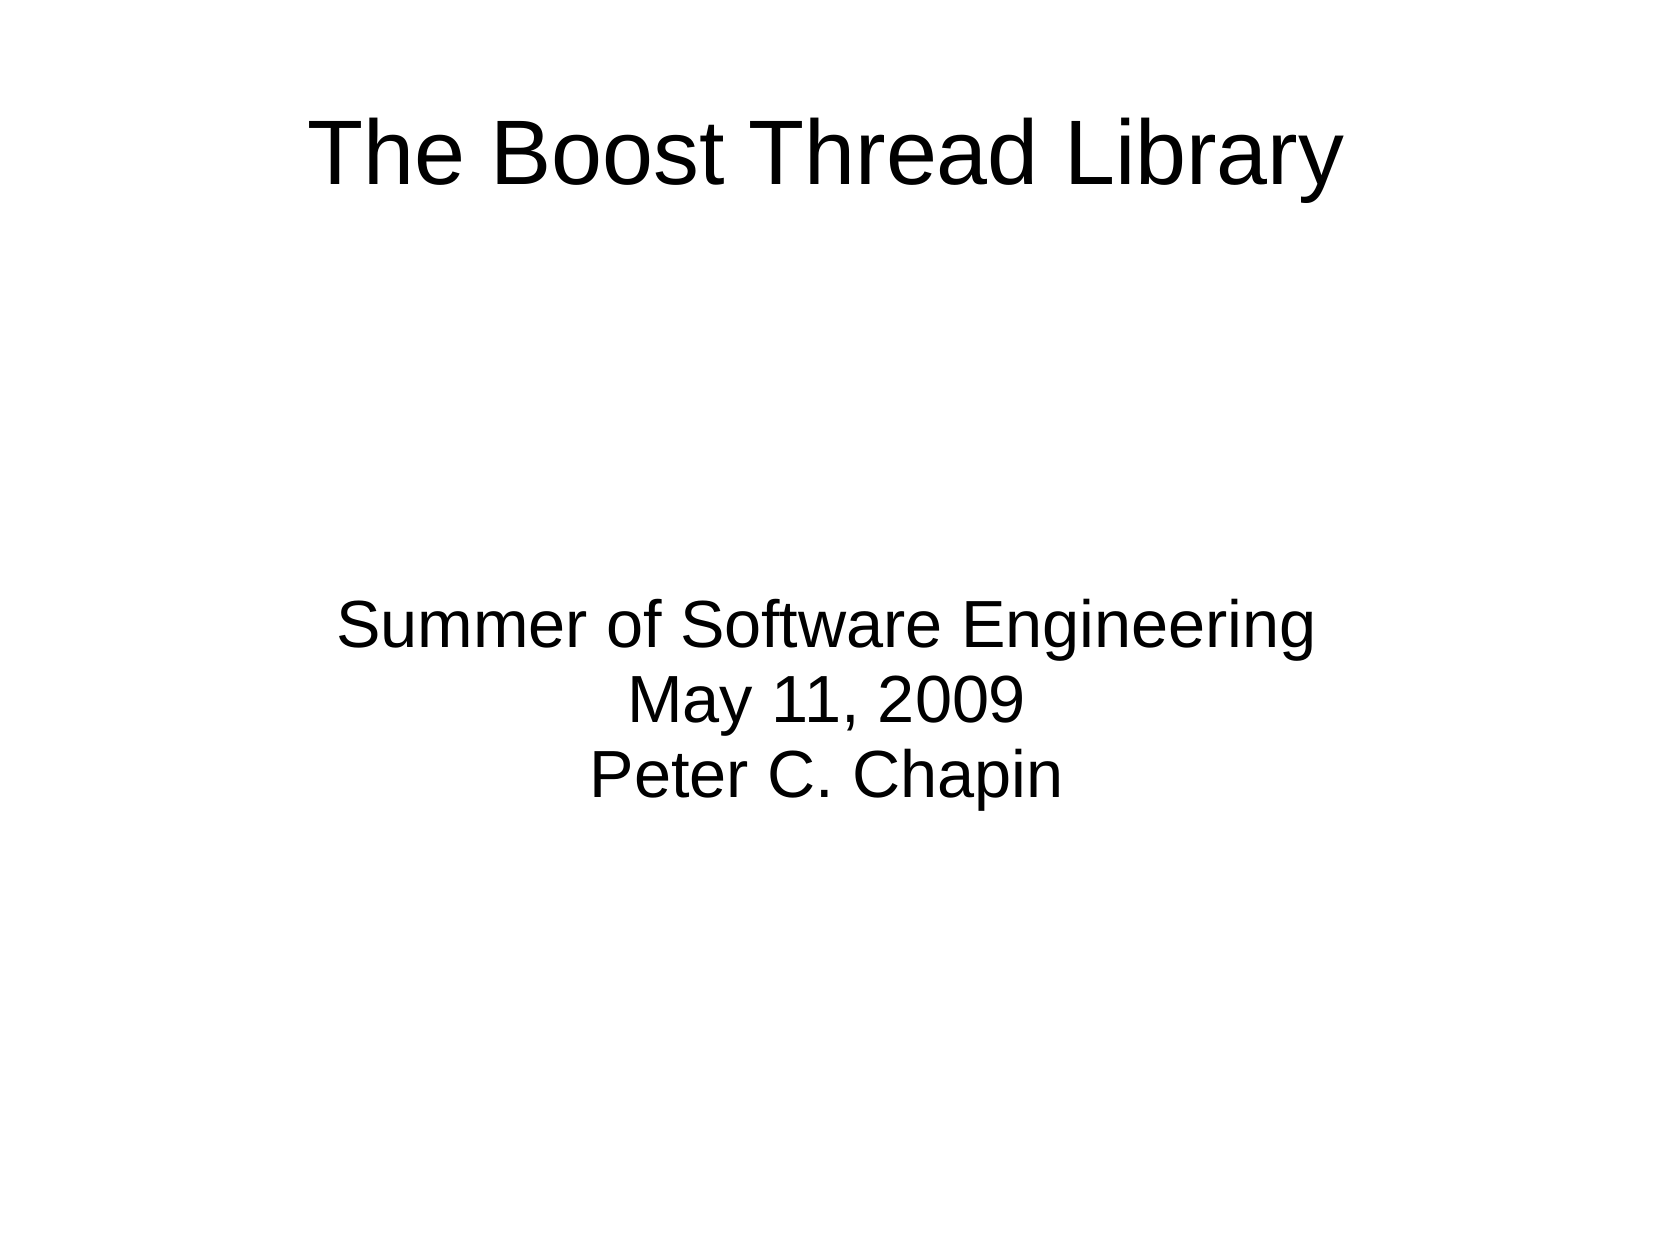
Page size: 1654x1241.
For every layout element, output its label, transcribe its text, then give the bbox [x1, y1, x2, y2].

title The Boost Thread Library [82, 56, 1571, 250]
subtitle Summer of Software Engineering May 11, 2009 Peter C. Chapin [82, 297, 1571, 1102]
